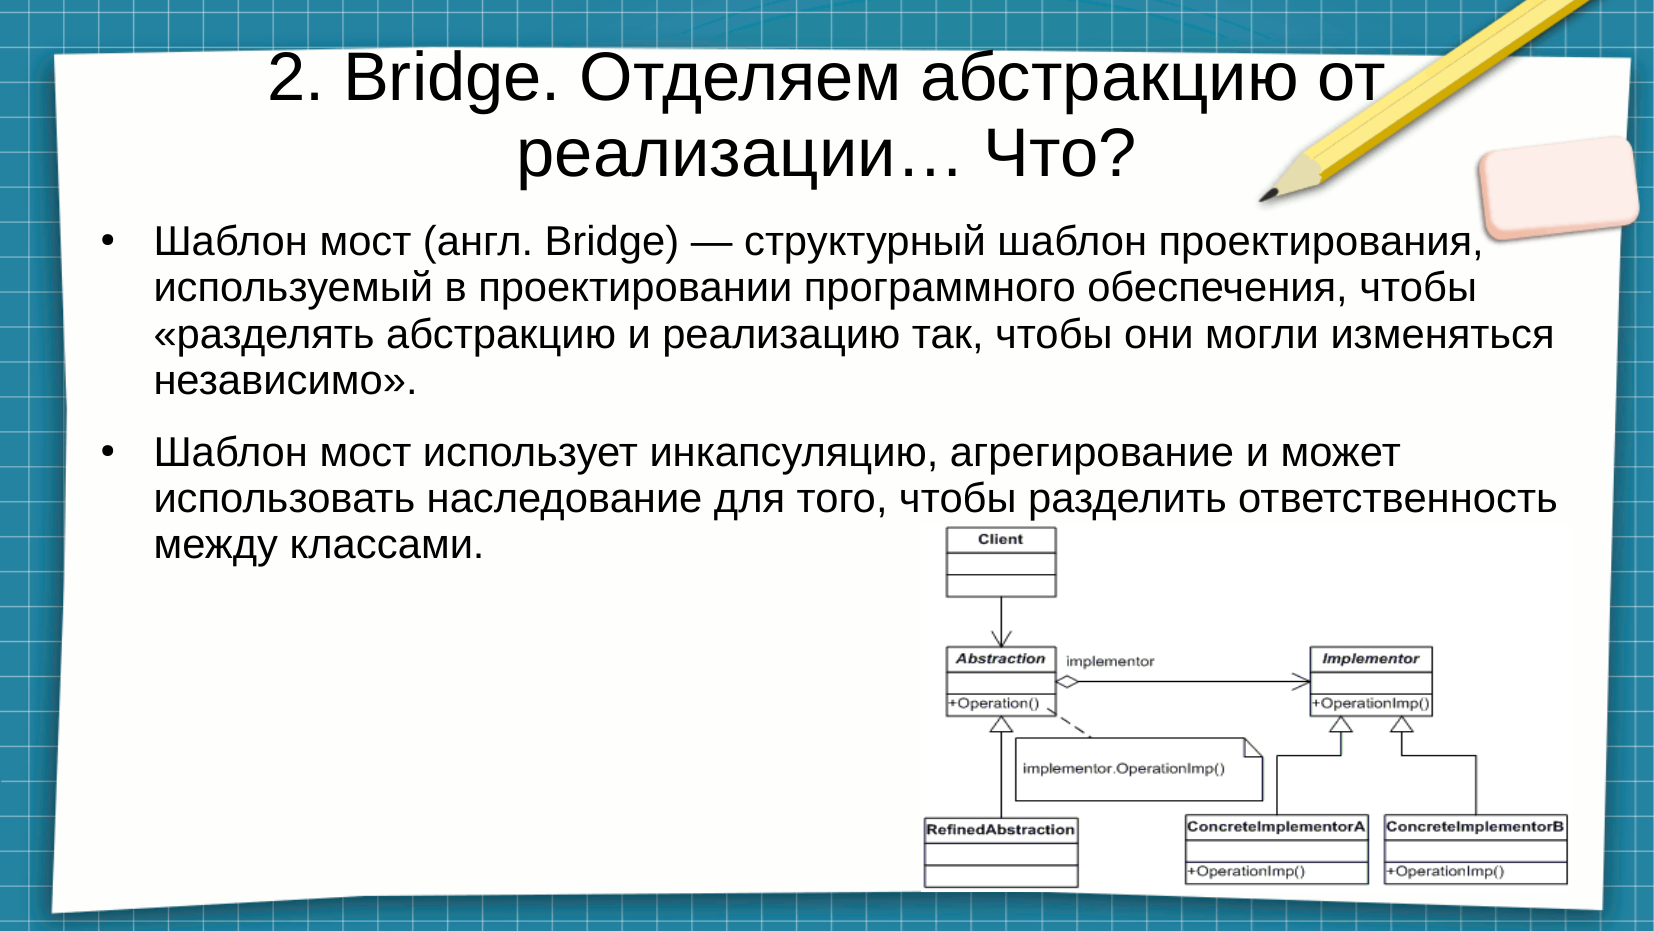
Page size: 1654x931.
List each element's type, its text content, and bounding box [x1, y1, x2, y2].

list Шаблон мост (англ. Bridge) — структурный шаблон проектирования, используемый в проектировании программного обеспечения, чтобы «разделять абстракцию и реализацию так, чтобы они могли изменяться независимо». Шаблон мост использует инкапсуляцию, агрегирование и может использовать наследование для того, чтобы разделить ответственность между классами. [82, 217, 1571, 857]
picture [0, 0, 1654, 931]
title 2. Bridge. Отделяем абстракцию от реализации… Что? [82, 37, 1571, 193]
